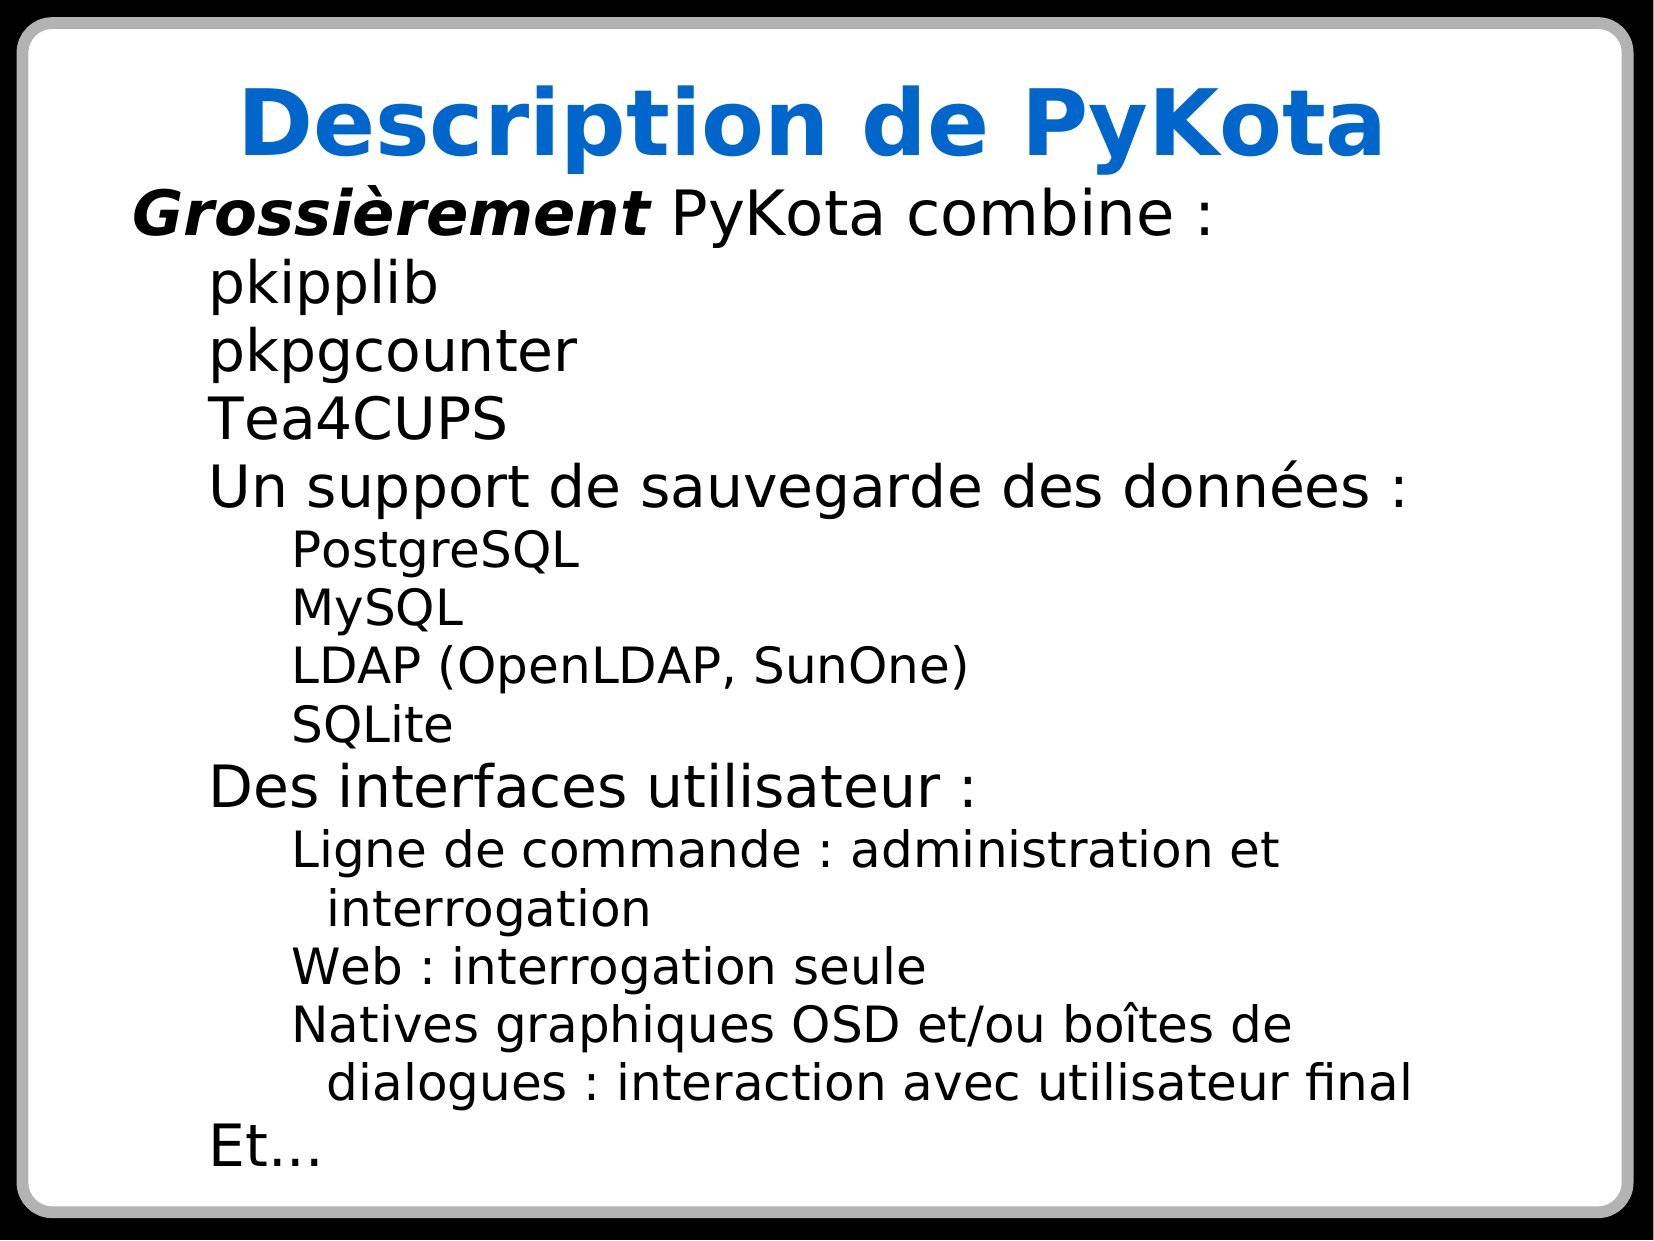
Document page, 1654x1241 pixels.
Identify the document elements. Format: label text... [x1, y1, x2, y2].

title Description de PyKota [59, 70, 1568, 178]
list Grossièrement PyKota combine : pkipplib pkpgcounter Tea4CUPS Un support de sauvegarde des données : PostgreSQL MySQL LDAP (OpenLDAP, SunOne) SQLite Des interfaces utilisateur : Ligne de commande : administration et interrogation Web : interrogation seule Natives graphiques OSD et/ou boîtes de dialogues : interaction avec utilisateur final Et... [114, 177, 1536, 1181]
